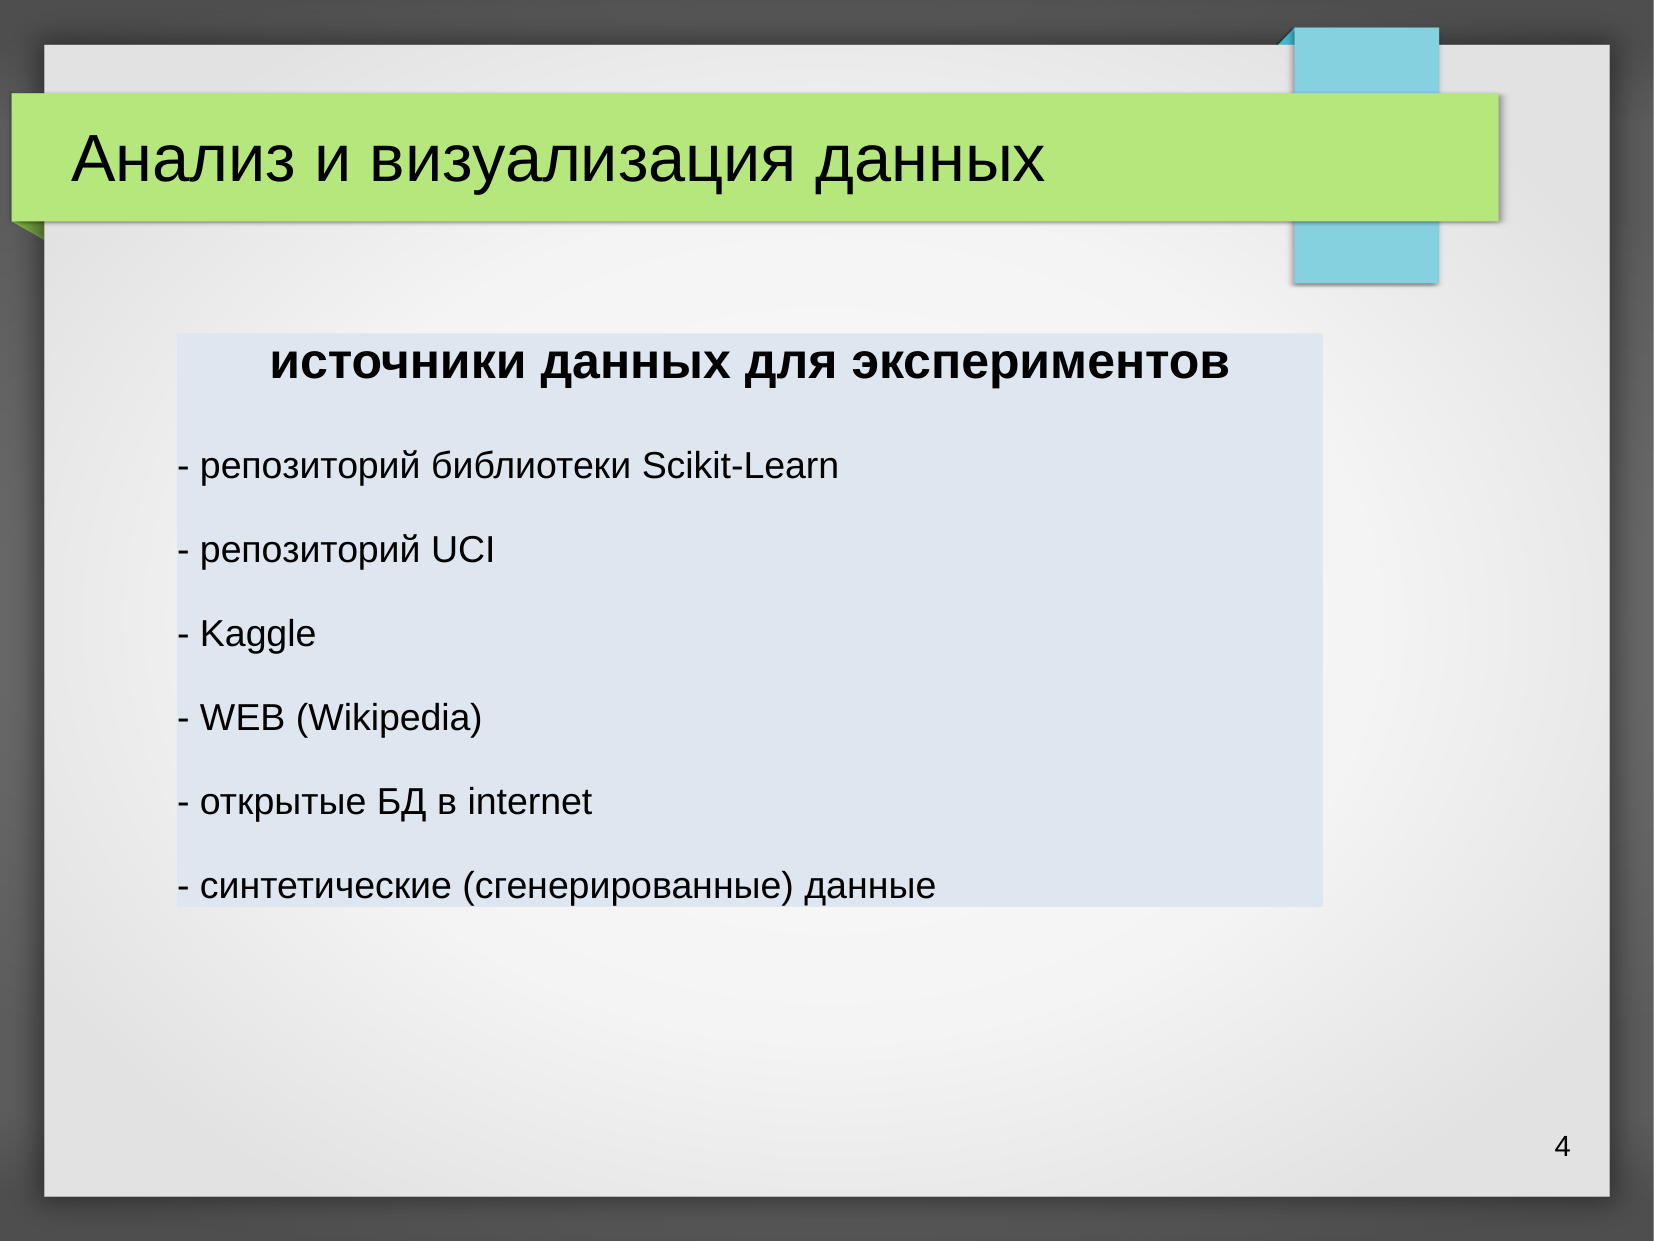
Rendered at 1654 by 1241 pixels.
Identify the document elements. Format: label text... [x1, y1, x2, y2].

subtitle источники данных для экспериментов - репозиторий библиотеки Scikit-Learn - репозиторий UCI - Kaggle - WEB (Wikipedia) - открытые БД в internet - синтетические (сгенерированные) данные [177, 333, 1323, 907]
title Анализ и визуализация данных [71, 118, 1205, 199]
picture [0, 0, 1654, 1241]
